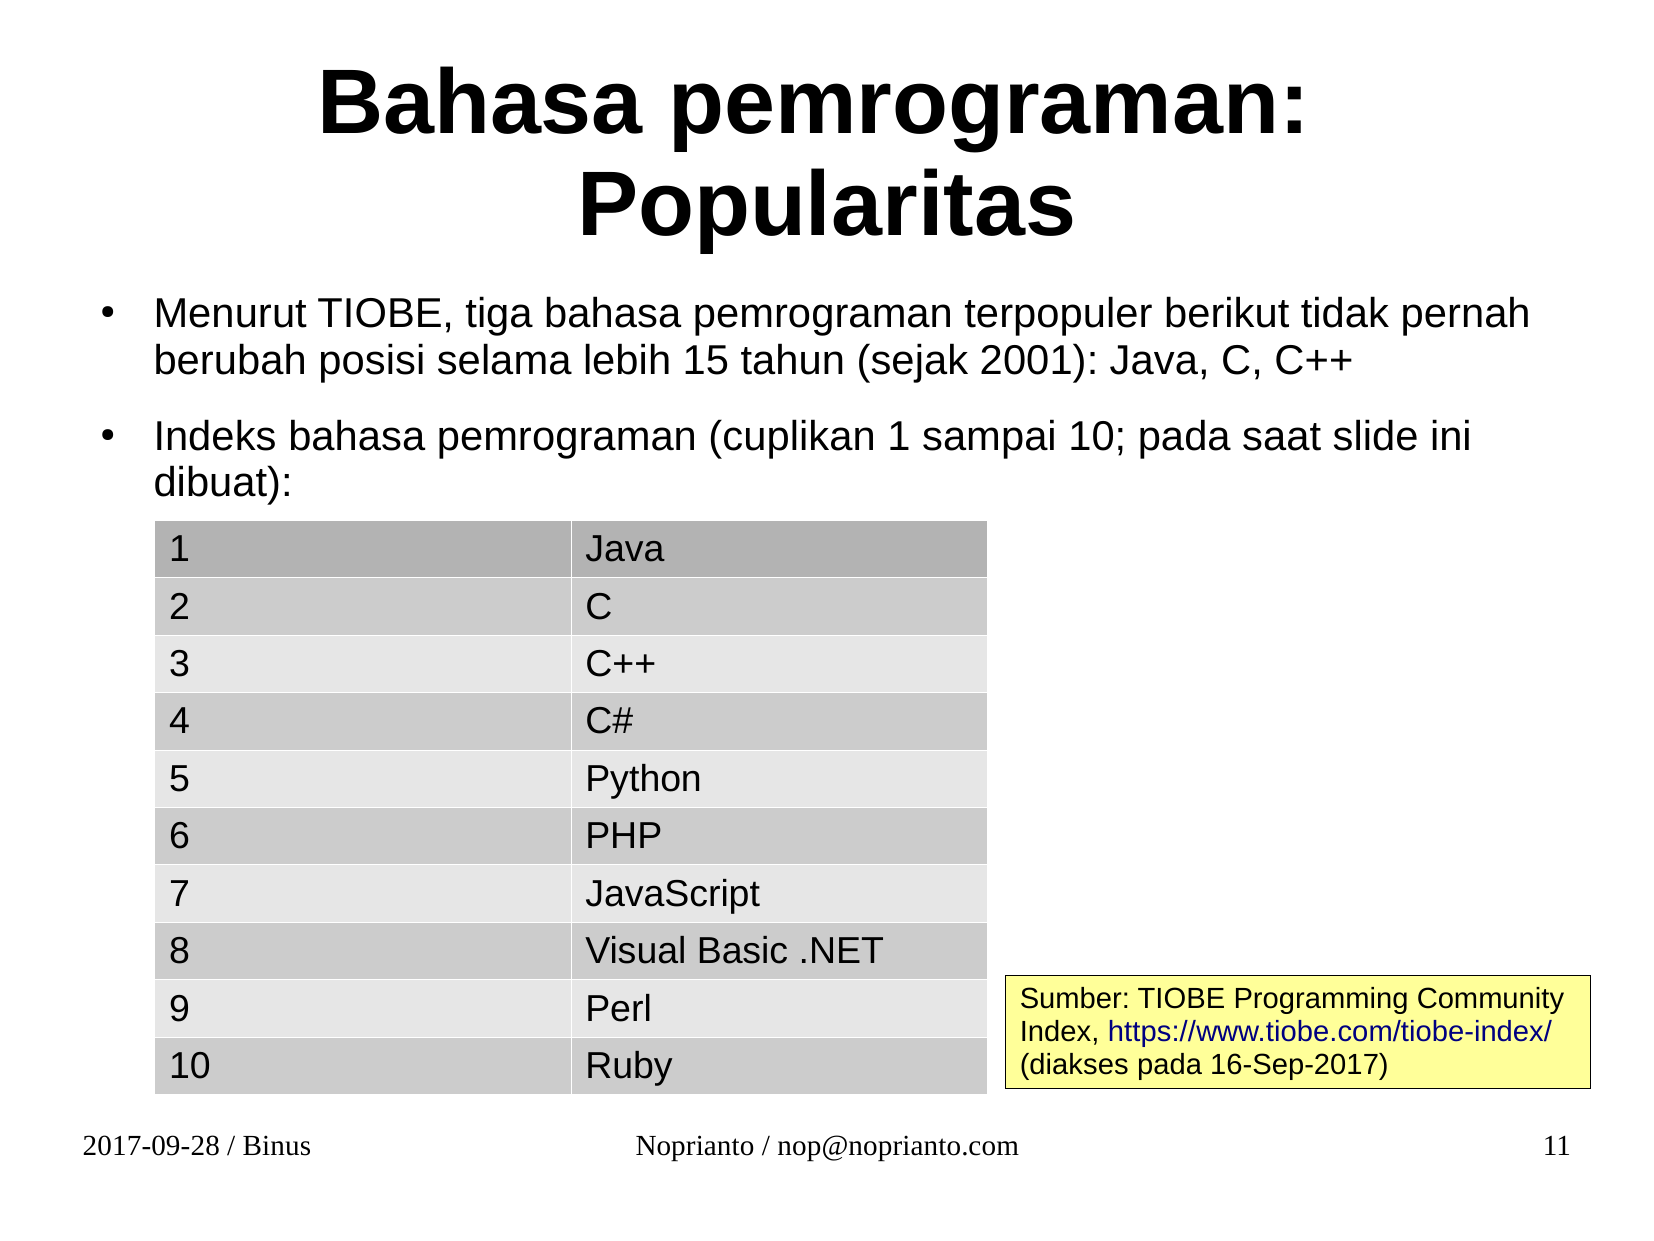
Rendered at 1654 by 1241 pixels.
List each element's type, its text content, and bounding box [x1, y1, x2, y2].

table_cell 8 [155, 923, 571, 979]
table_cell 5 [155, 751, 571, 807]
table_cell Visual Basic .NET [572, 923, 987, 979]
list Menurut TIOBE, tiga bahasa pemrograman terpopuler berikut tidak pernah berubah posisi selama lebih 15 tahun (sejak 2001): Java, C, C++ Indeks bahasa pemrograman (cuplikan 1 sampai 10; pada saat slide ini dibuat): [82, 290, 1571, 1010]
title Bahasa pemrograman: Popularitas [82, 49, 1571, 257]
table_cell C [572, 578, 987, 635]
table_cell 3 [155, 636, 571, 692]
table_header Java [572, 521, 987, 577]
table_cell 4 [155, 693, 571, 750]
table_cell PHP [572, 808, 987, 864]
table_cell 9 [155, 980, 571, 1037]
table_cell 7 [155, 865, 571, 922]
table_cell JavaScript [572, 865, 987, 922]
table_cell C# [572, 693, 987, 750]
table_header 1 [155, 521, 571, 577]
text_box Sumber: TIOBE Programming Community Index, https://www.tiobe.com/tiobe-index/ (diakses pada 16-Sep-2017) [1005, 975, 1591, 1089]
table_cell 6 [155, 808, 571, 864]
table_cell Perl [572, 980, 987, 1037]
table_cell Ruby [572, 1038, 987, 1094]
table_cell Python [572, 751, 987, 807]
table_cell C++ [572, 636, 987, 692]
table_cell 2 [155, 578, 571, 635]
table_cell 10 [155, 1038, 571, 1094]
